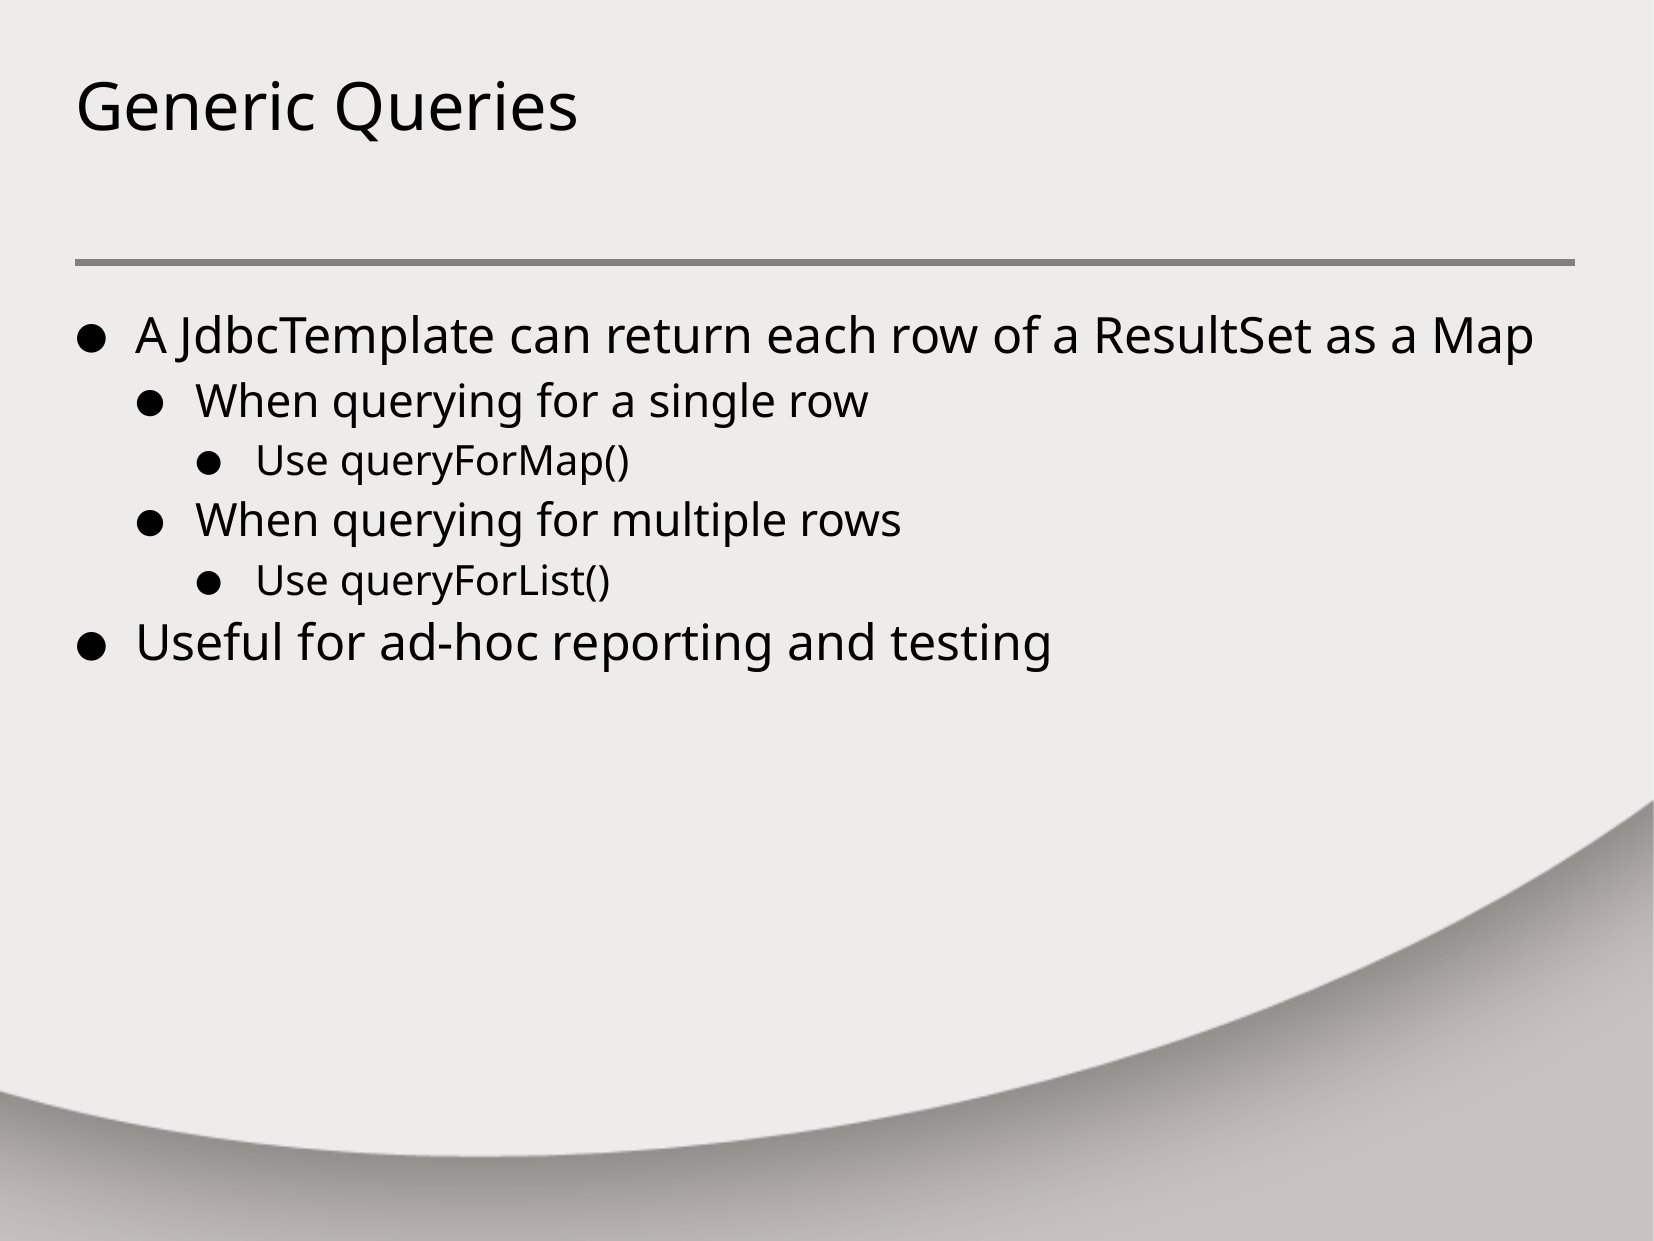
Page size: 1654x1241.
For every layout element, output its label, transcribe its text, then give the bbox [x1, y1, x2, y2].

list A JdbcTemplate can return each row of a ResultSet as a Map When querying for a single row Use queryForMap() When querying for multiple rows Use queryForList() Useful for ad-hoc reporting and testing [75, 300, 1576, 1163]
picture [0, 0, 1654, 1241]
title Generic Queries [75, 75, 1576, 226]
